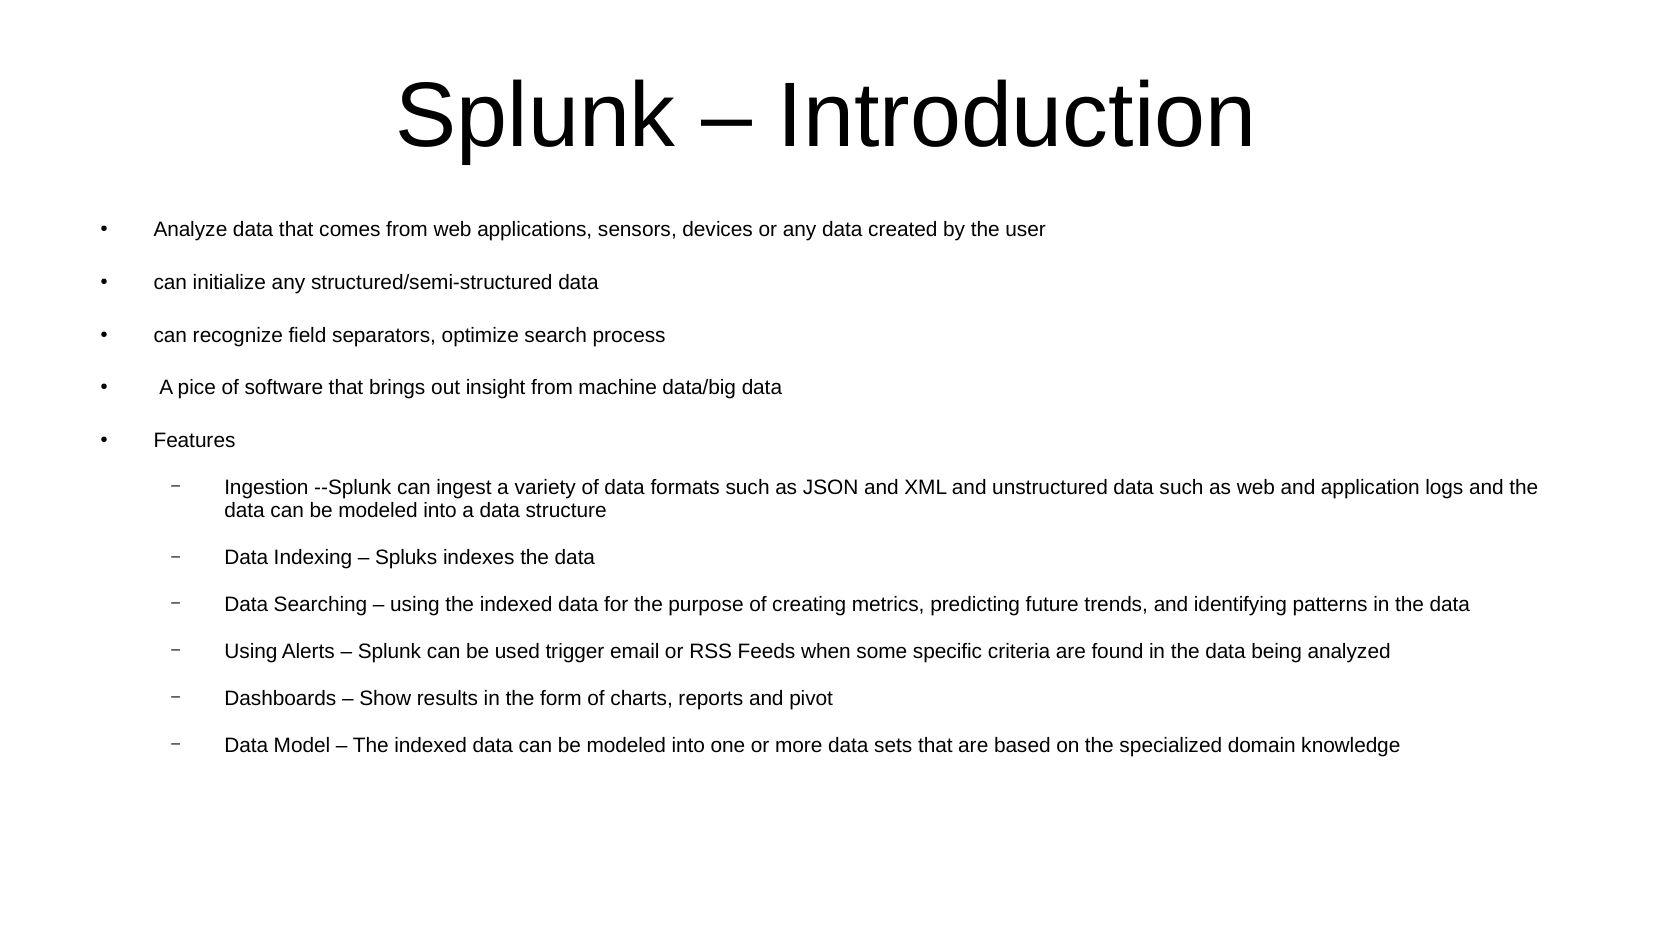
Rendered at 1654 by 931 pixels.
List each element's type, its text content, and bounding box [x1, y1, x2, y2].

list Analyze data that comes from web applications, sensors, devices or any data created by the user can initialize any structured/semi-structured data can recognize field separators, optimize search process A pice of software that brings out insight from machine data/big data Features Ingestion --Splunk can ingest a variety of data formats such as JSON and XML and unstructured data such as web and application logs and the data can be modeled into a data structure Data Indexing – Spluks indexes the data Data Searching – using the indexed data for the purpose of creating metrics, predicting future trends, and identifying patterns in the data Using Alerts – Splunk can be used trigger email or RSS Feeds when some specific criteria are found in the data being analyzed Dashboards – Show results in the form of charts, reports and pivot Data Model – The indexed data can be modeled into one or more data sets that are based on the specialized domain knowledge [82, 217, 1571, 758]
title Splunk – Introduction [82, 37, 1571, 193]
